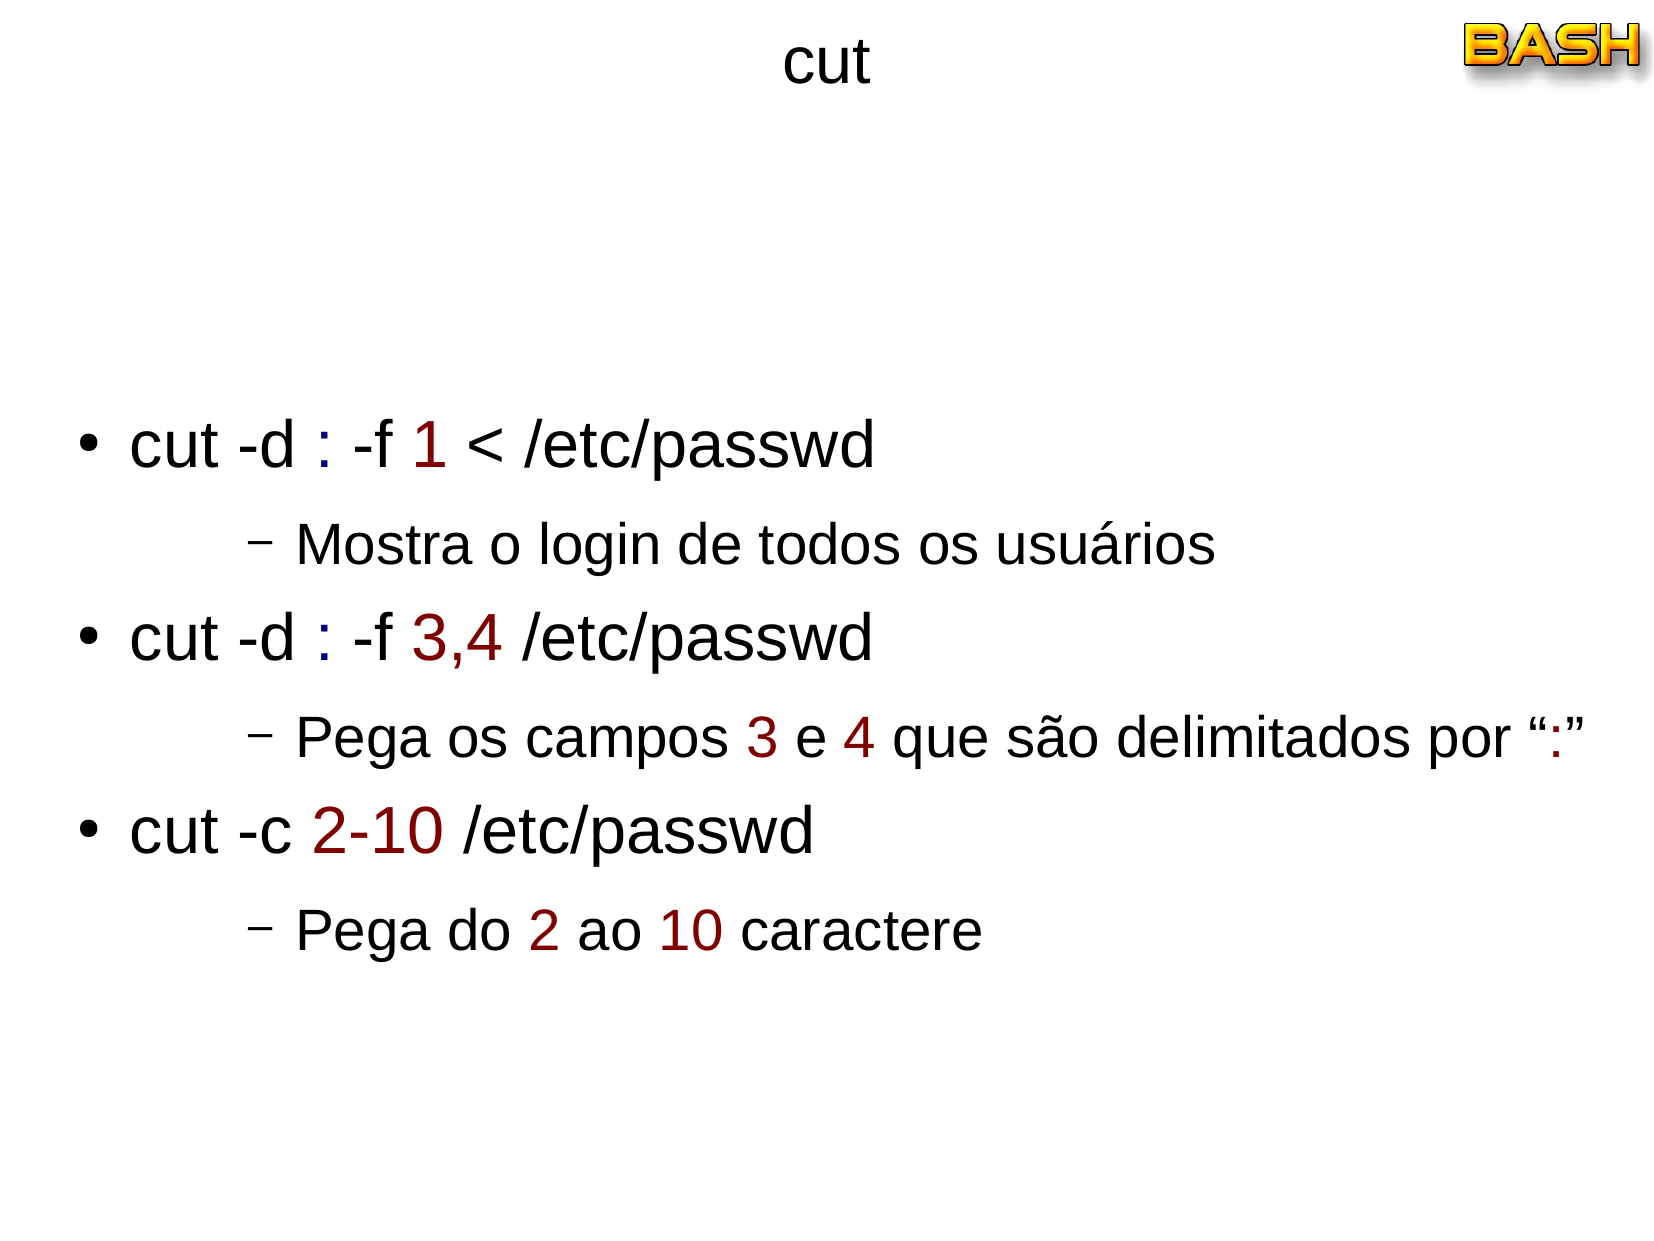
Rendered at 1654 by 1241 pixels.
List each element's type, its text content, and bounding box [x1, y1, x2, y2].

list cut -d : -f 1 < /etc/passwd Mostra o login de todos os usuários cut -d : -f 3,4 /etc/passwd Pega os campos 3 e 4 que são delimitados por “:” cut -c 2-10 /etc/passwd Pega do 2 ao 10 caractere [59, 407, 1595, 963]
title cut [82, 22, 1571, 98]
picture [1450, 0, 1654, 96]
